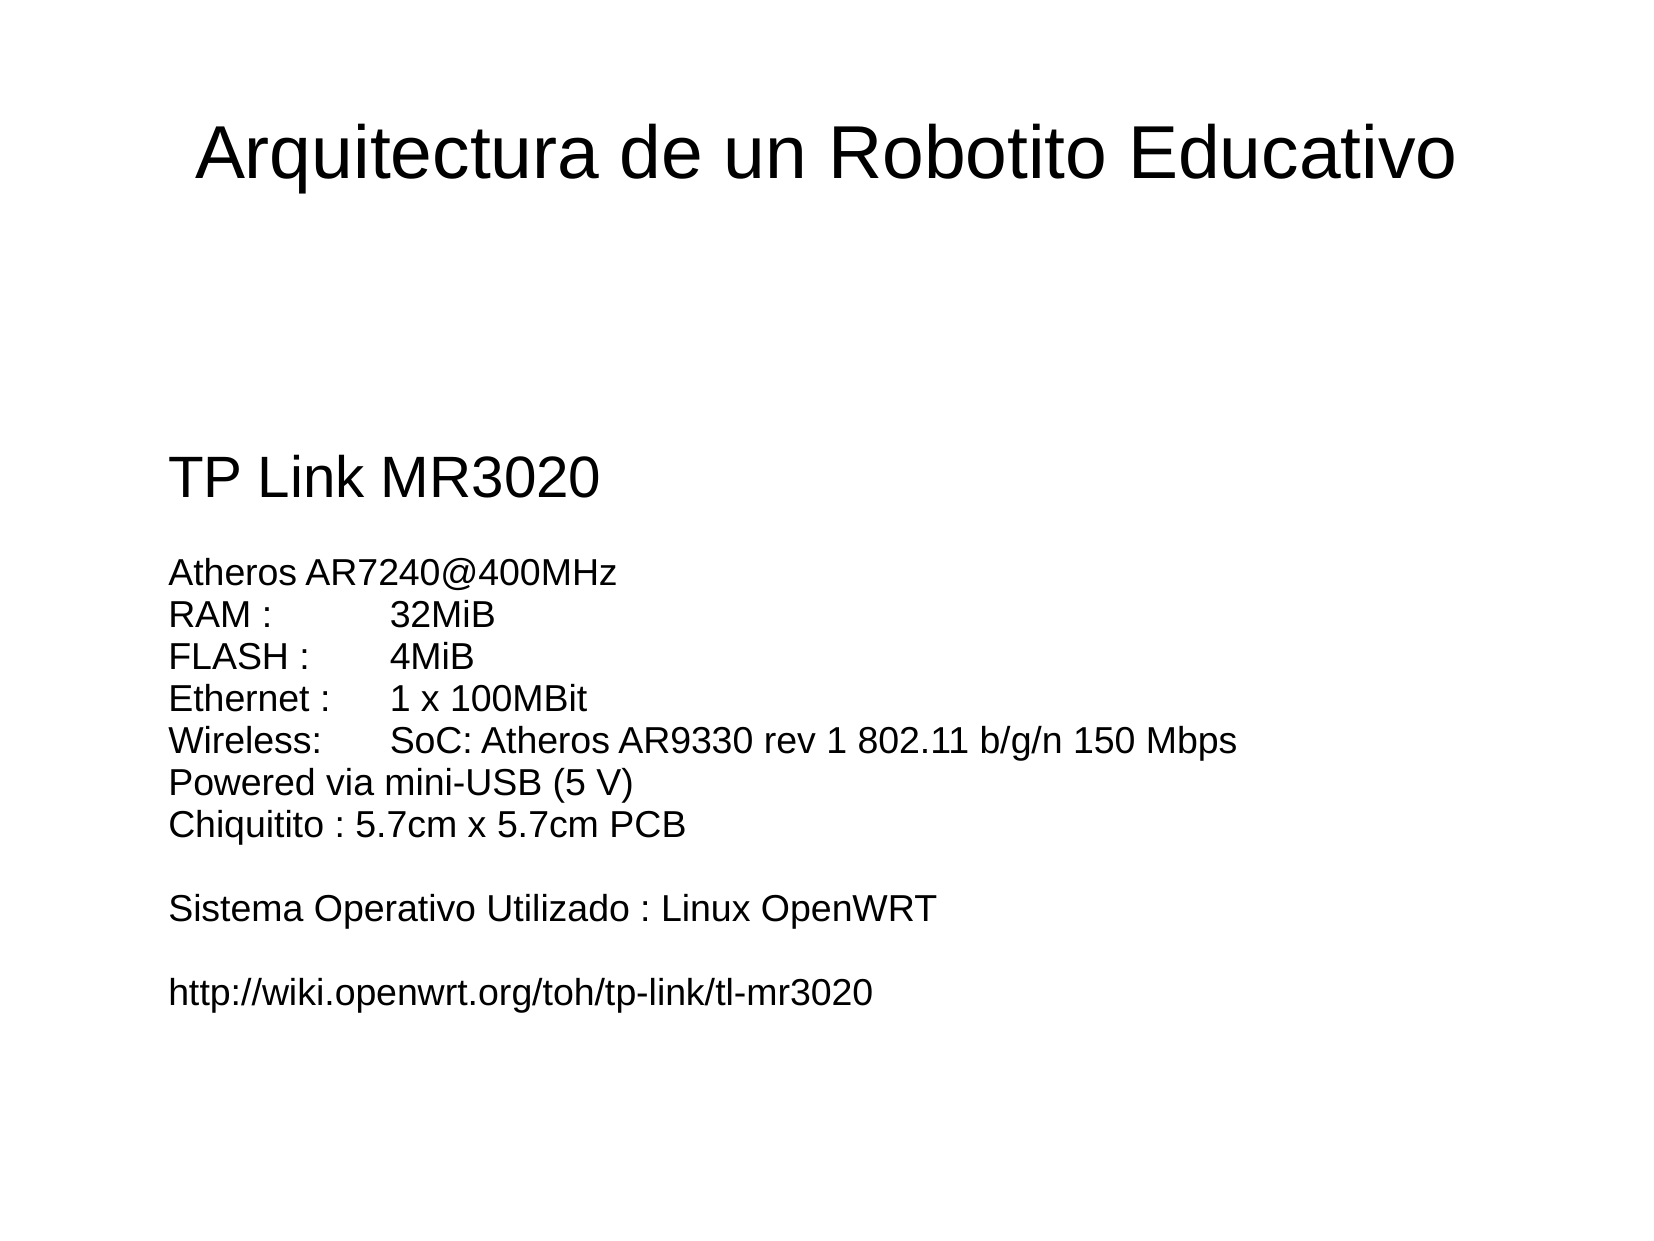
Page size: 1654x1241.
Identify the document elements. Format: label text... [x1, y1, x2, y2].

title Arquitectura de un Robotito Educativo [82, 49, 1571, 257]
text_box TP Link MR3020 Atheros AR7240@400MHz RAM : 32MiB FLASH : 4MiB Ethernet : 1 x 100MBit Wireless: SoC: Atheros AR9330 rev 1 802.11 b/g/n 150 Mbps Powered via mini-USB (5 V) Chiquitito : 5.7cm x 5.7cm PCB Sistema Operativo Utilizado : Linux OpenWRT http://wiki.openwrt.org/toh/tp-link/tl-mr3020 [153, 437, 1253, 1021]
